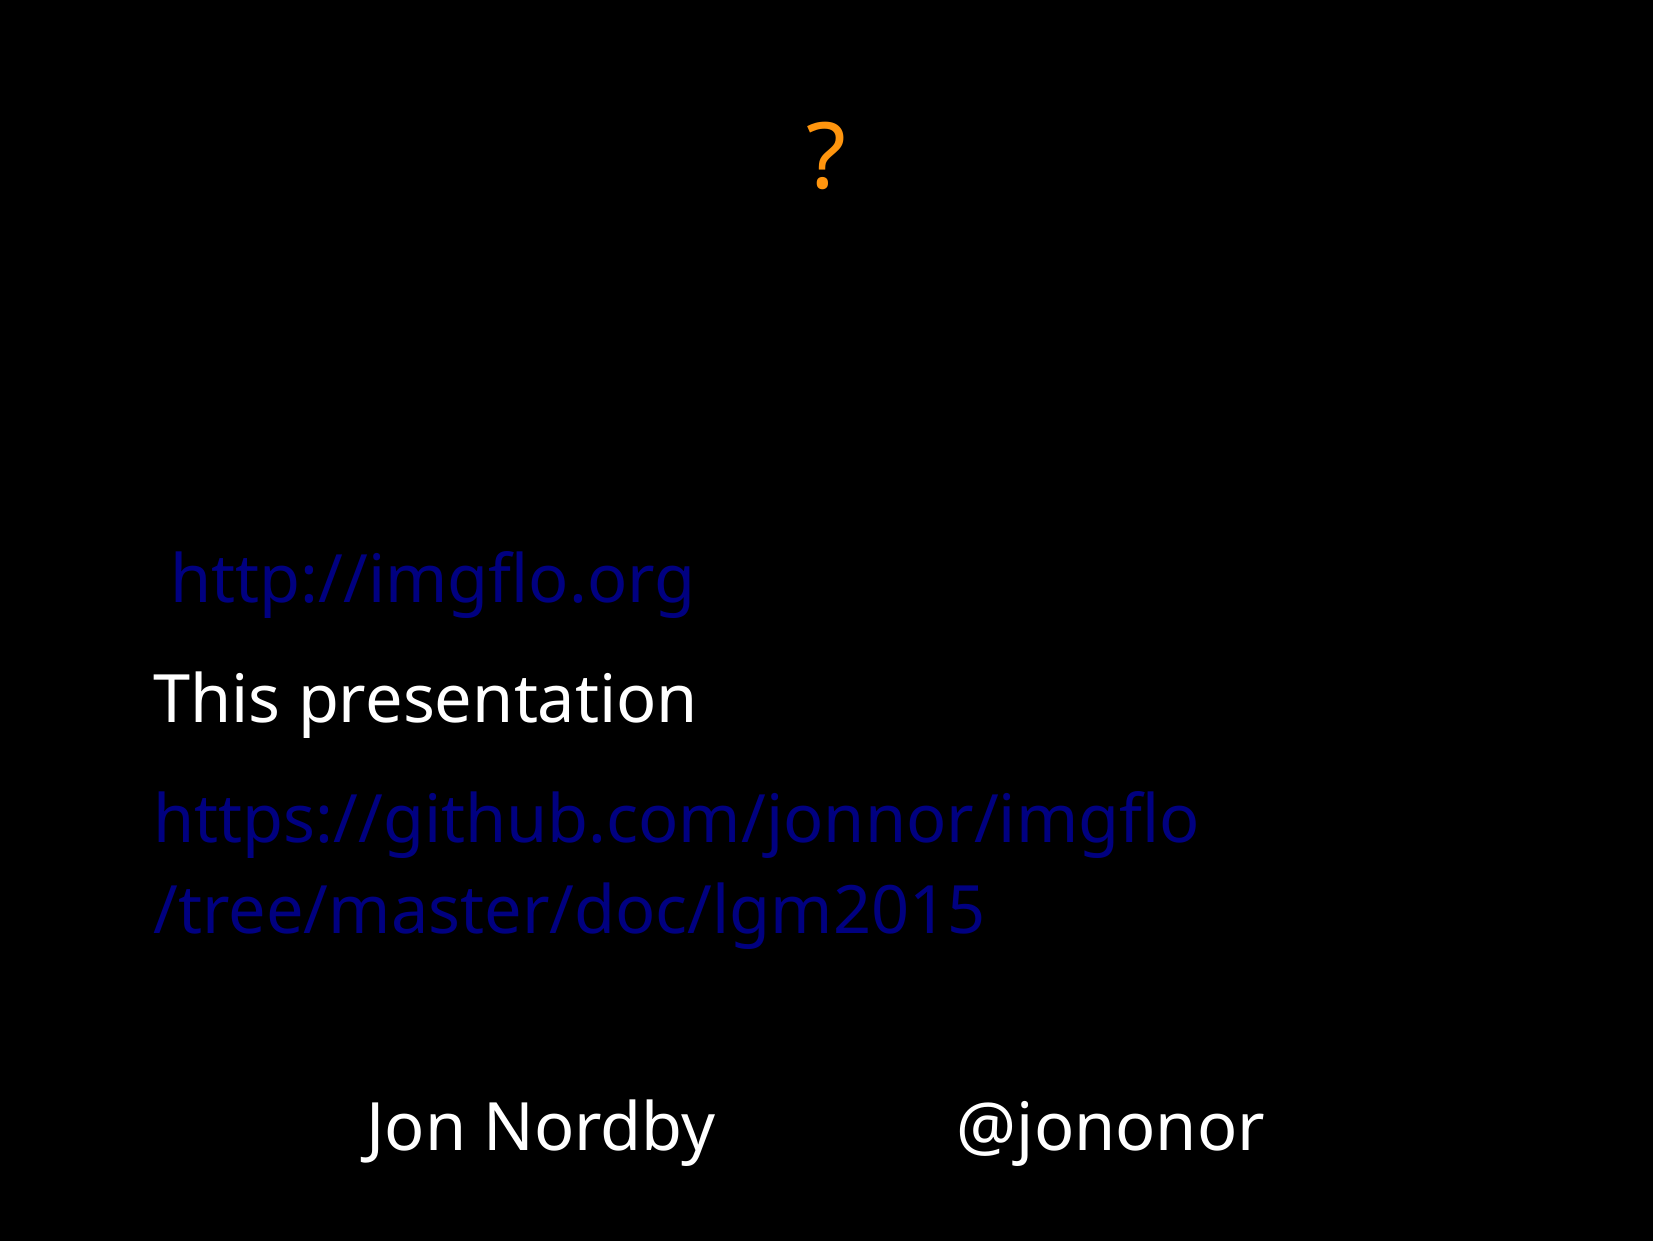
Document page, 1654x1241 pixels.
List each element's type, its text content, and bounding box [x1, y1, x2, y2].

text_box Jon Nordby @jononor [72, 1050, 1561, 1200]
list http://imgflo.org This presentation https://github.com/jonnor/imgflo /tree/master/doc/lgm2015 [82, 290, 1571, 1010]
title ? [82, 49, 1571, 257]
